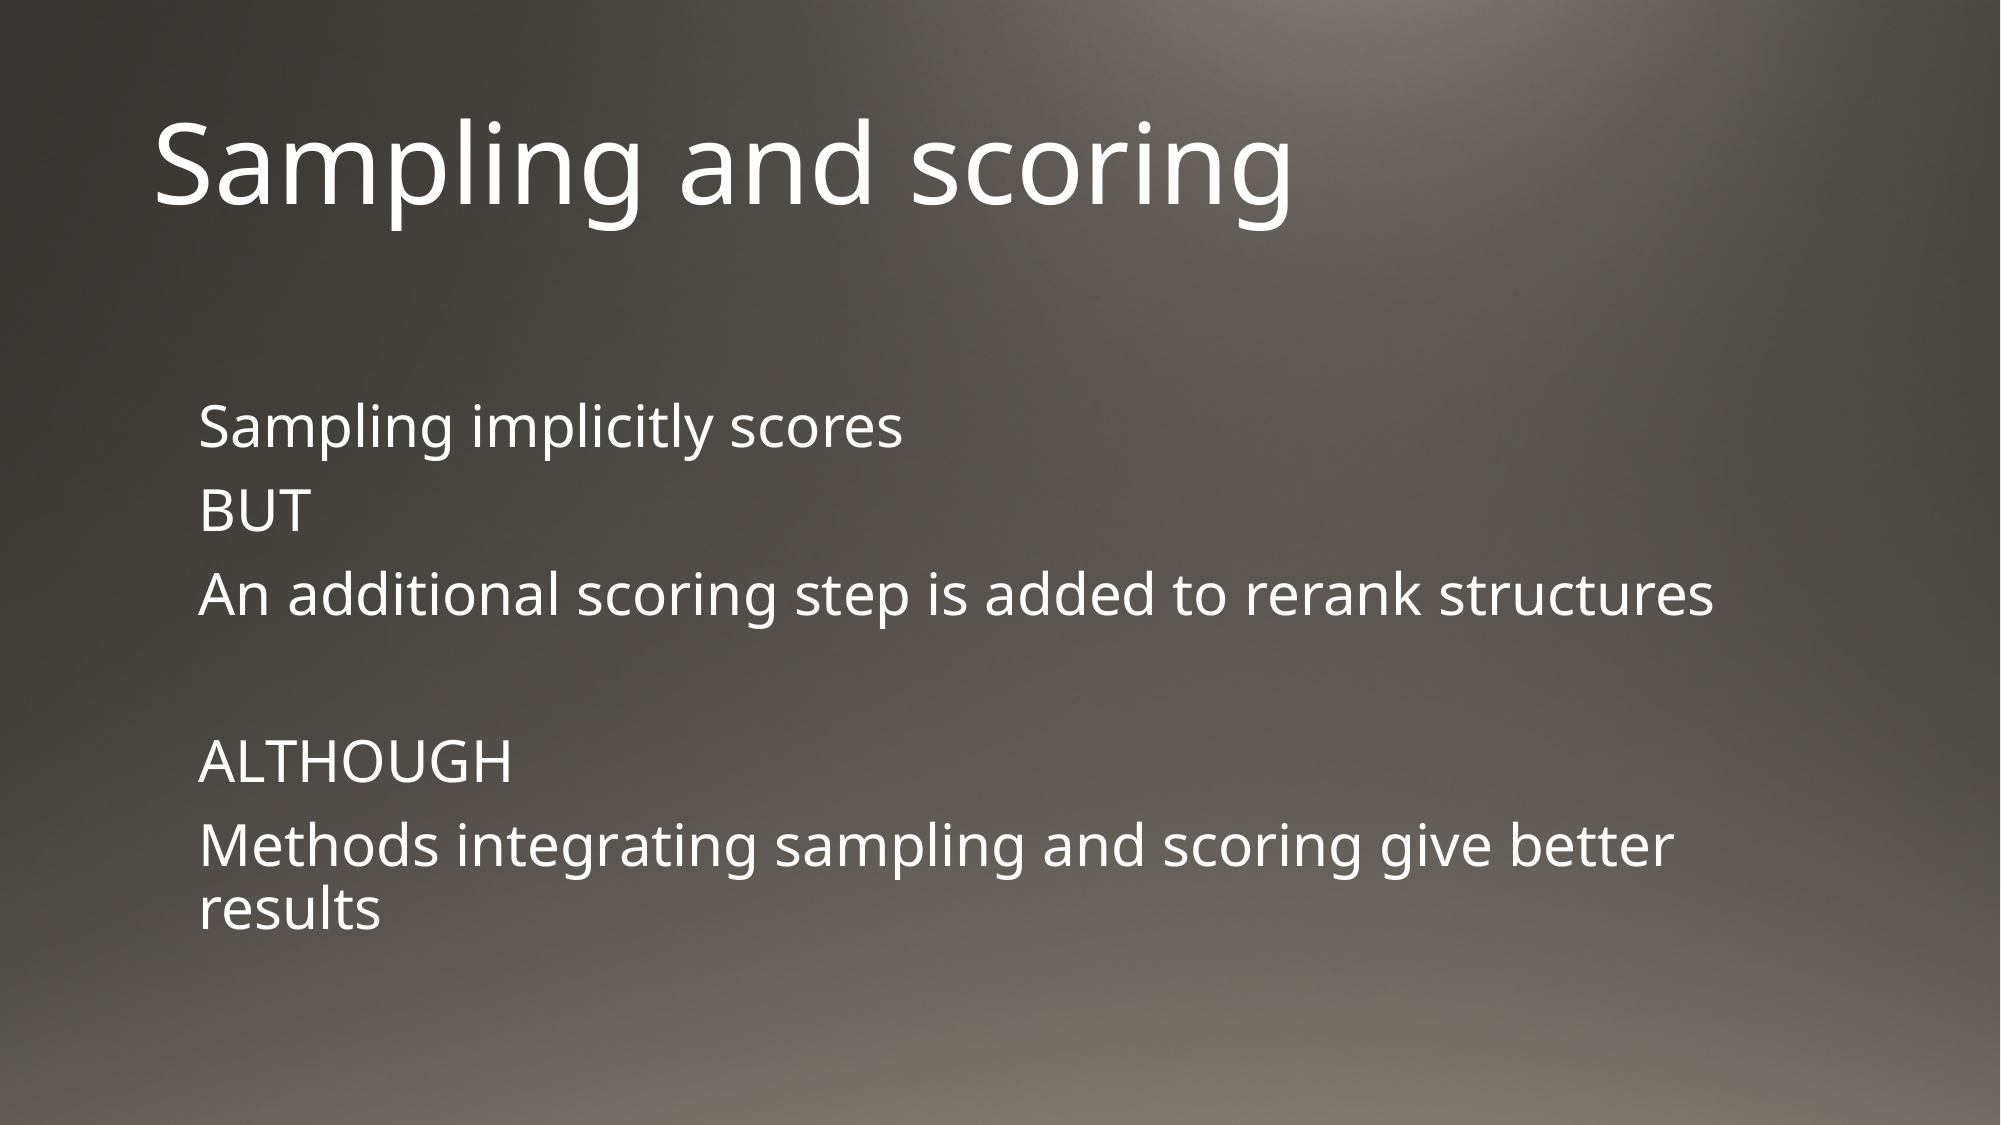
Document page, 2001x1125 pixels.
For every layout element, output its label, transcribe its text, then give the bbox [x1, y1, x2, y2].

list Sampling implicitly scores BUT An additional scoring step is added to rerank structures ALTHOUGH Methods integrating sampling and scoring give better results [183, 299, 1863, 1014]
title Sampling and scoring [137, 59, 1863, 278]
